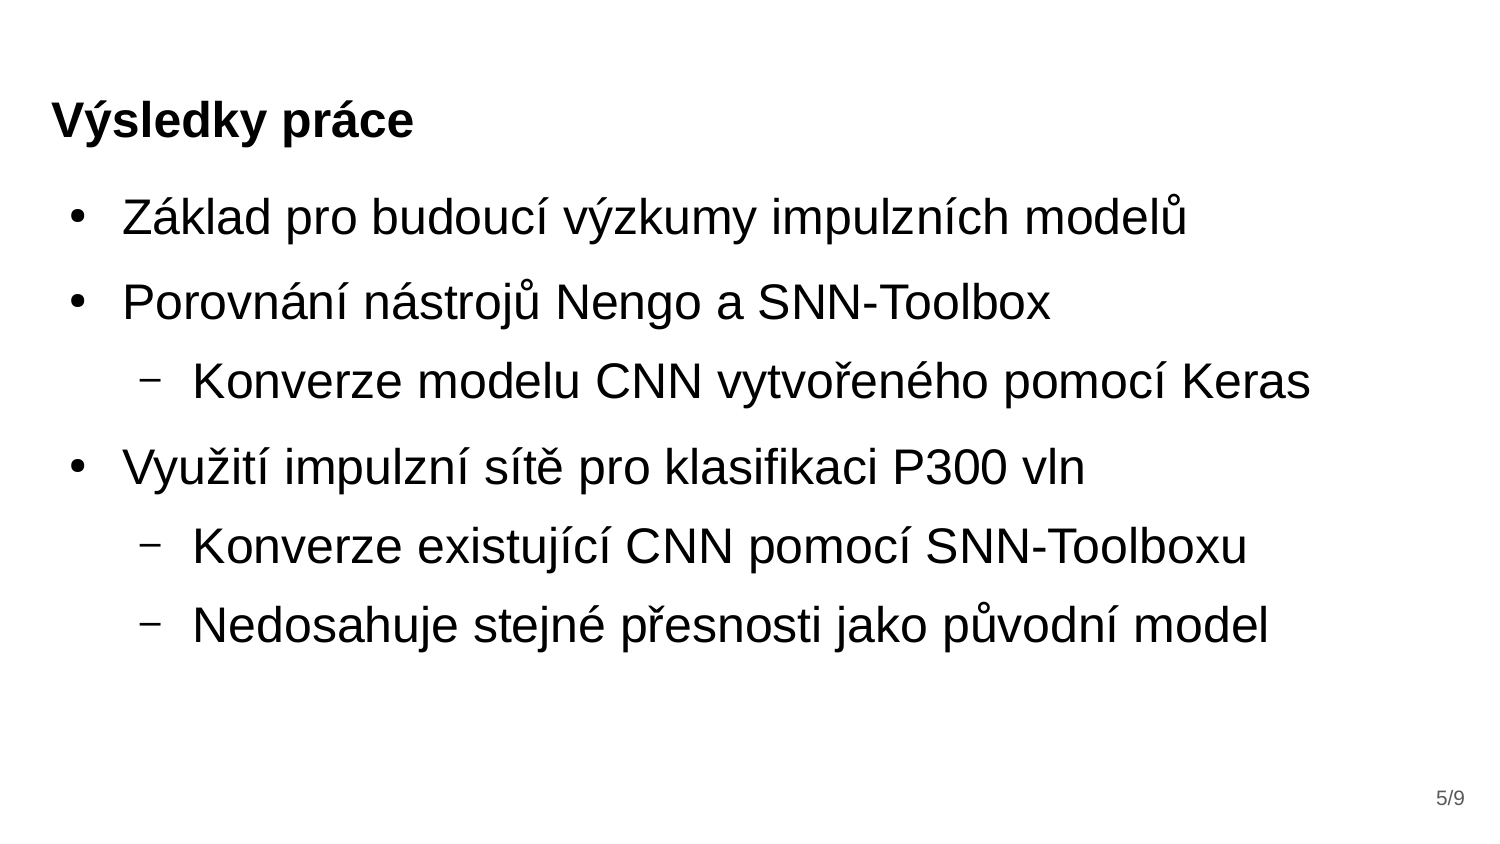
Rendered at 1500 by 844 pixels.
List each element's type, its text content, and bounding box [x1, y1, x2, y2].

title Výsledky práce [51, 49, 1449, 189]
list Základ pro budoucí výzkumy impulzních modelů Porovnání nástrojů Nengo a SNN-Toolbox Konverze modelu CNN vytvořeného pomocí Keras Využití impulzní sítě pro klasifikaci P300 vln Konverze existující CNN pomocí SNN-Toolboxu Nedosahuje stejné přesnosti jako původní model [51, 189, 1449, 750]
